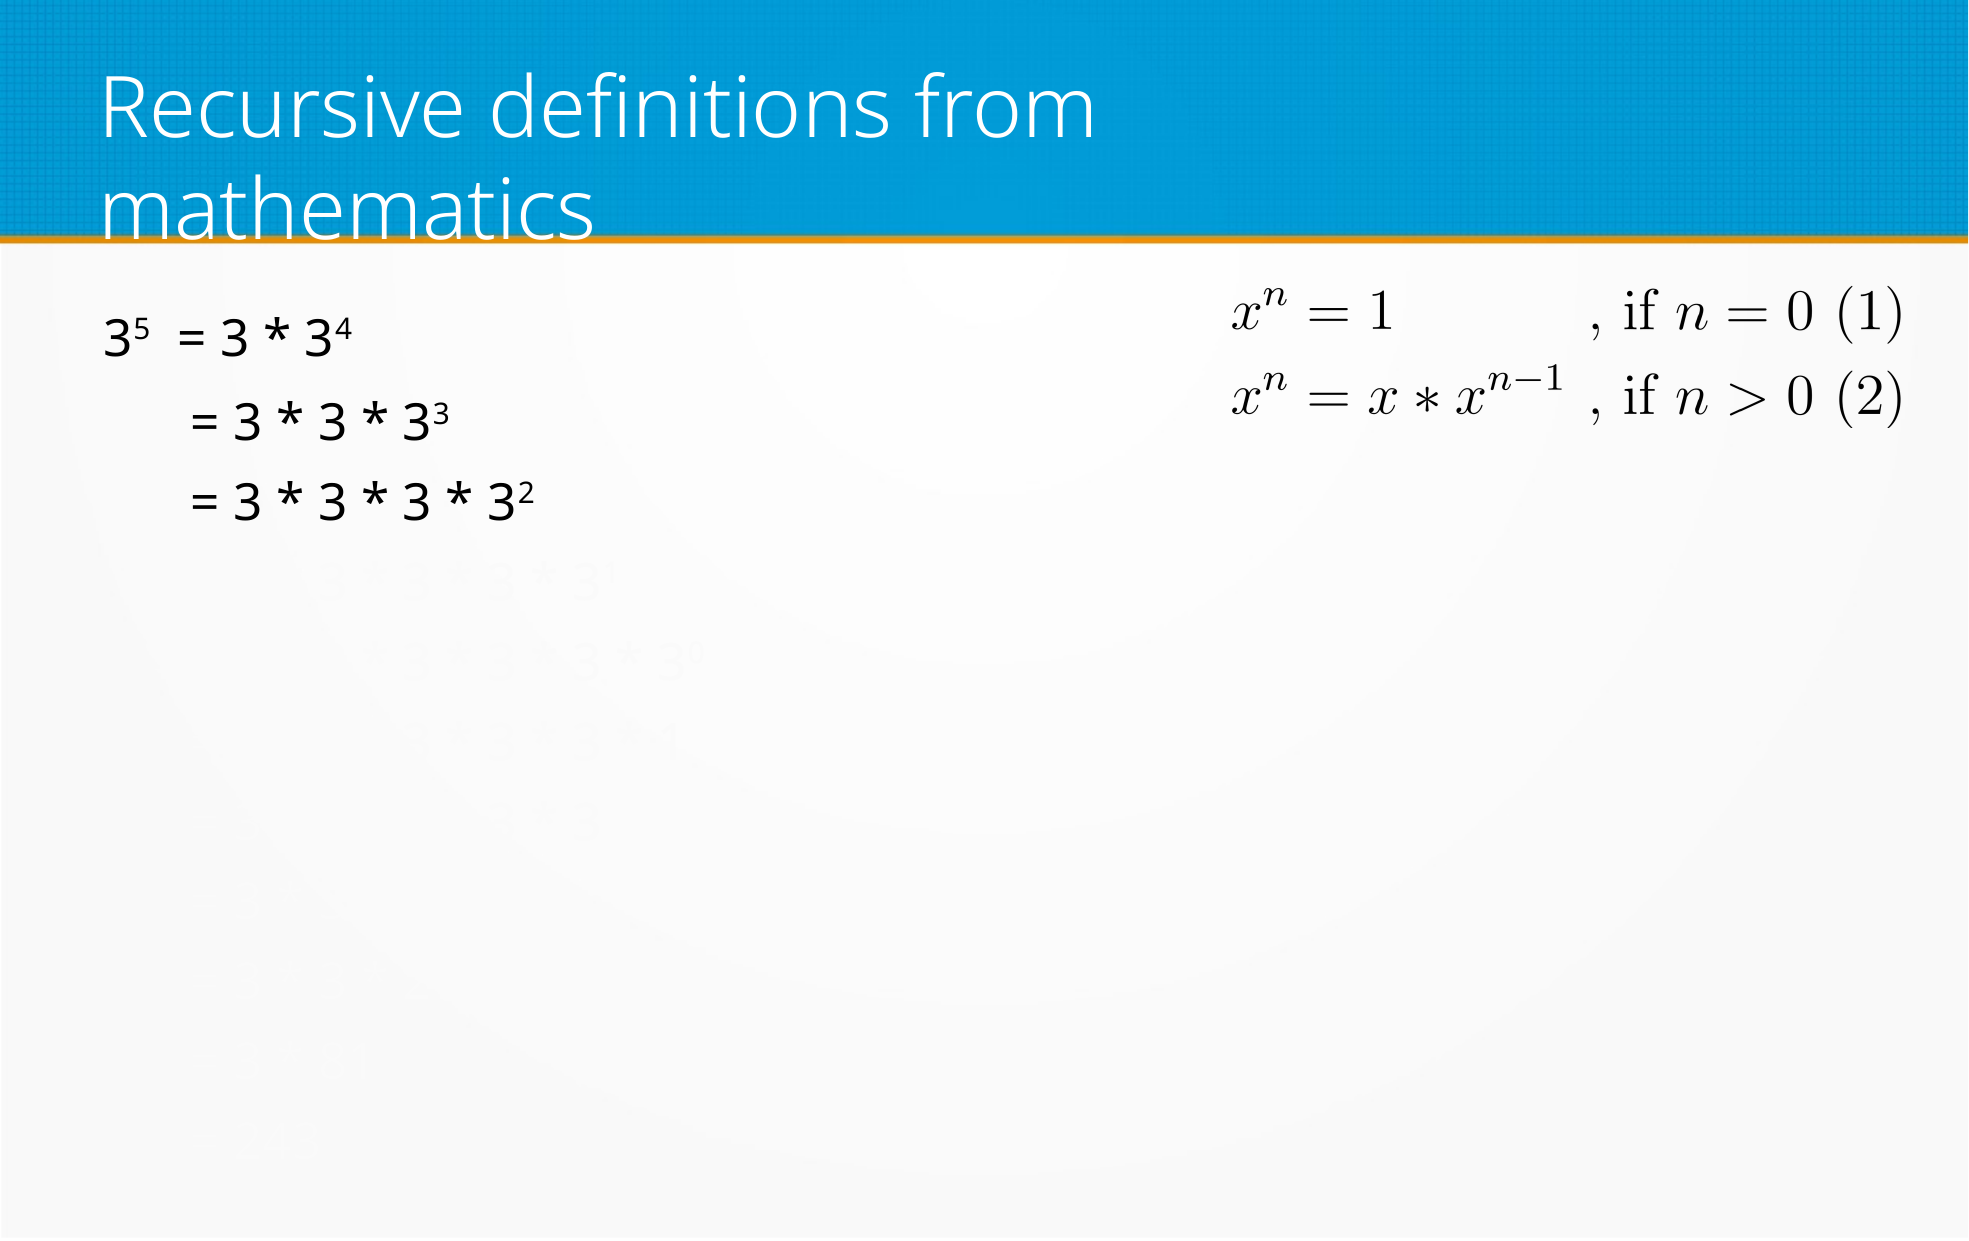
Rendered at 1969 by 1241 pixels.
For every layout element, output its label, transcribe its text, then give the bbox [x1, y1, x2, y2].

list 35 = 3 * 34 = 3 * 3 * 33 = 3 * 3 * 3 * 32 = 3 * 3 * 3 * 3 * 31 = 3 * 3 * 3 * 3 * 3 * 30 = 3 * 3 * 3 * 3 * 3 * 1 = 3 * 3 * 3 * 3 * 3 = 3 * 3 * 3 * 9 = 3 * 3 * 27 = 3 * 81 = 243 [90, 305, 1862, 1171]
title Recursive definitions from mathematics [98, 49, 1870, 257]
picture [0, 233, 1969, 1241]
